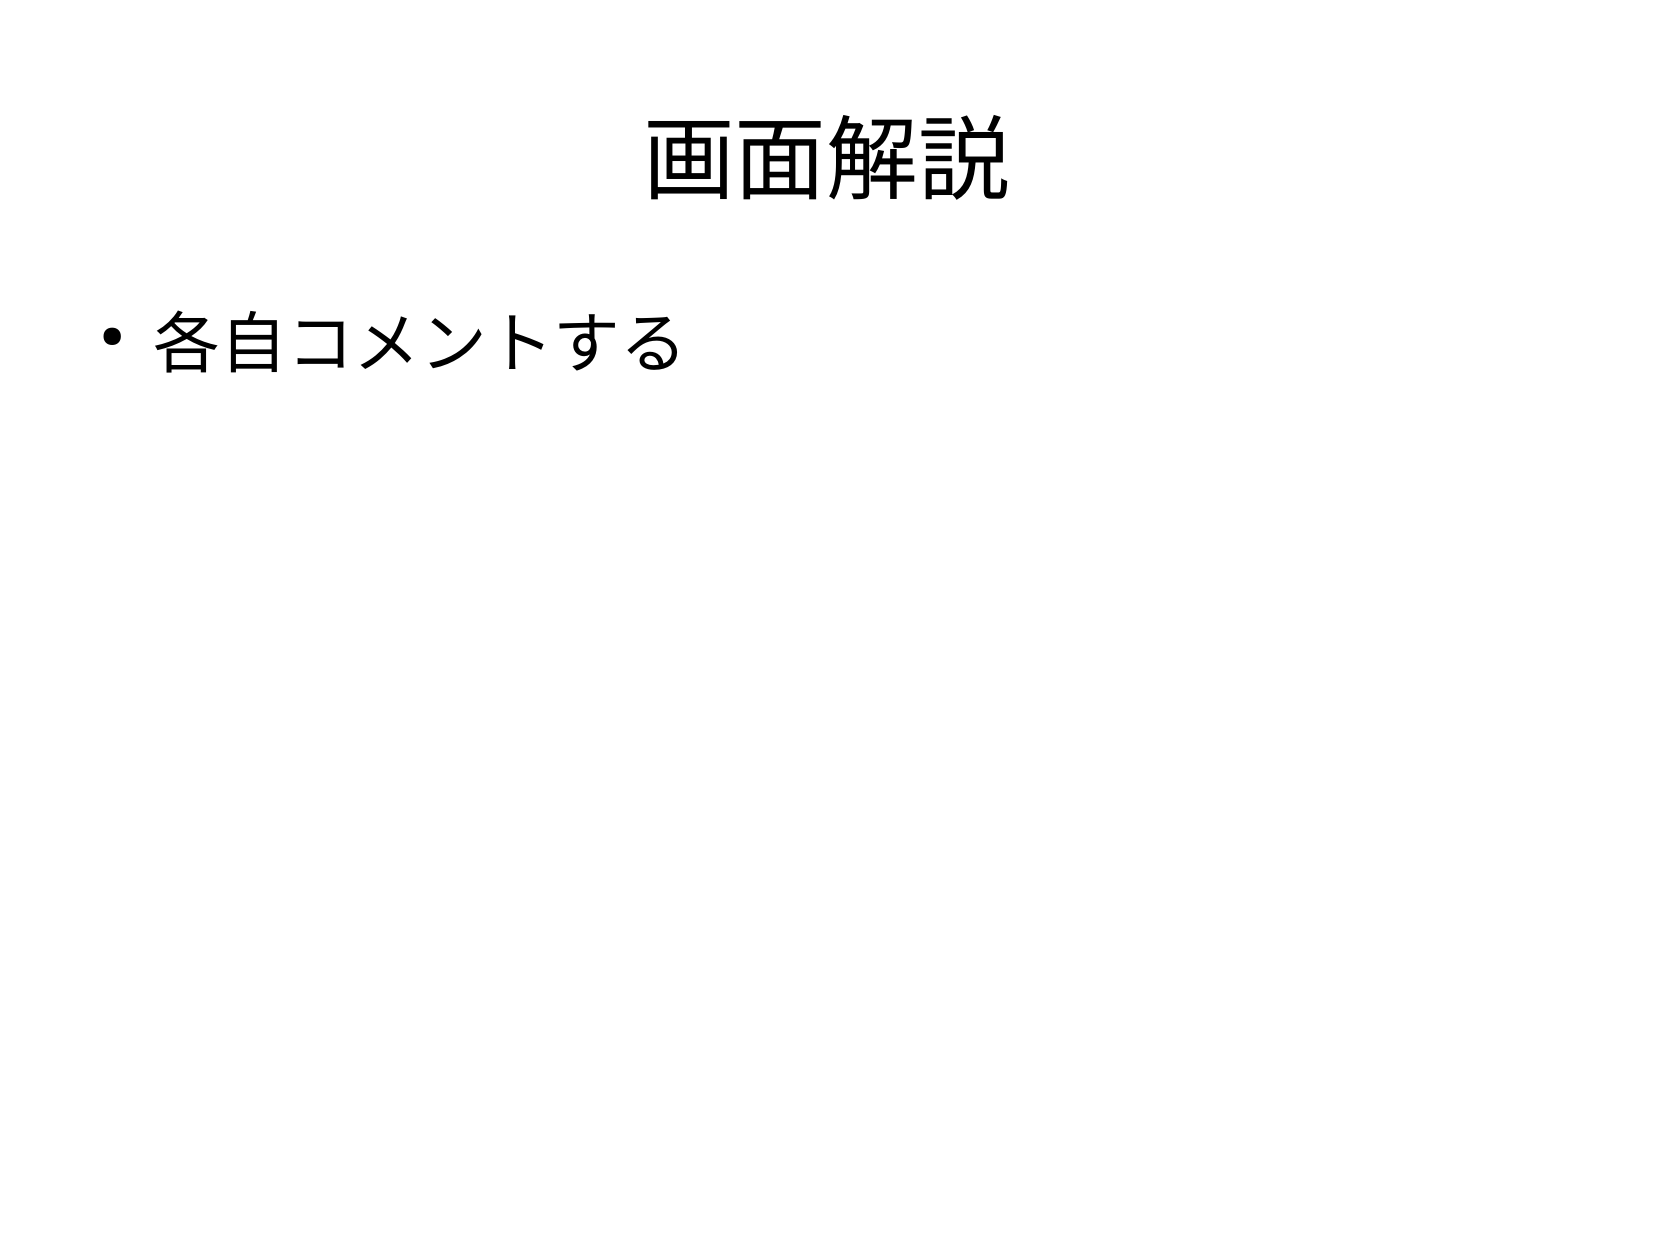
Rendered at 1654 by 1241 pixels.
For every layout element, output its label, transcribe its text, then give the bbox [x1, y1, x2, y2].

list 各自コメントする [82, 290, 1571, 1010]
title 画面解説 [82, 49, 1571, 257]
